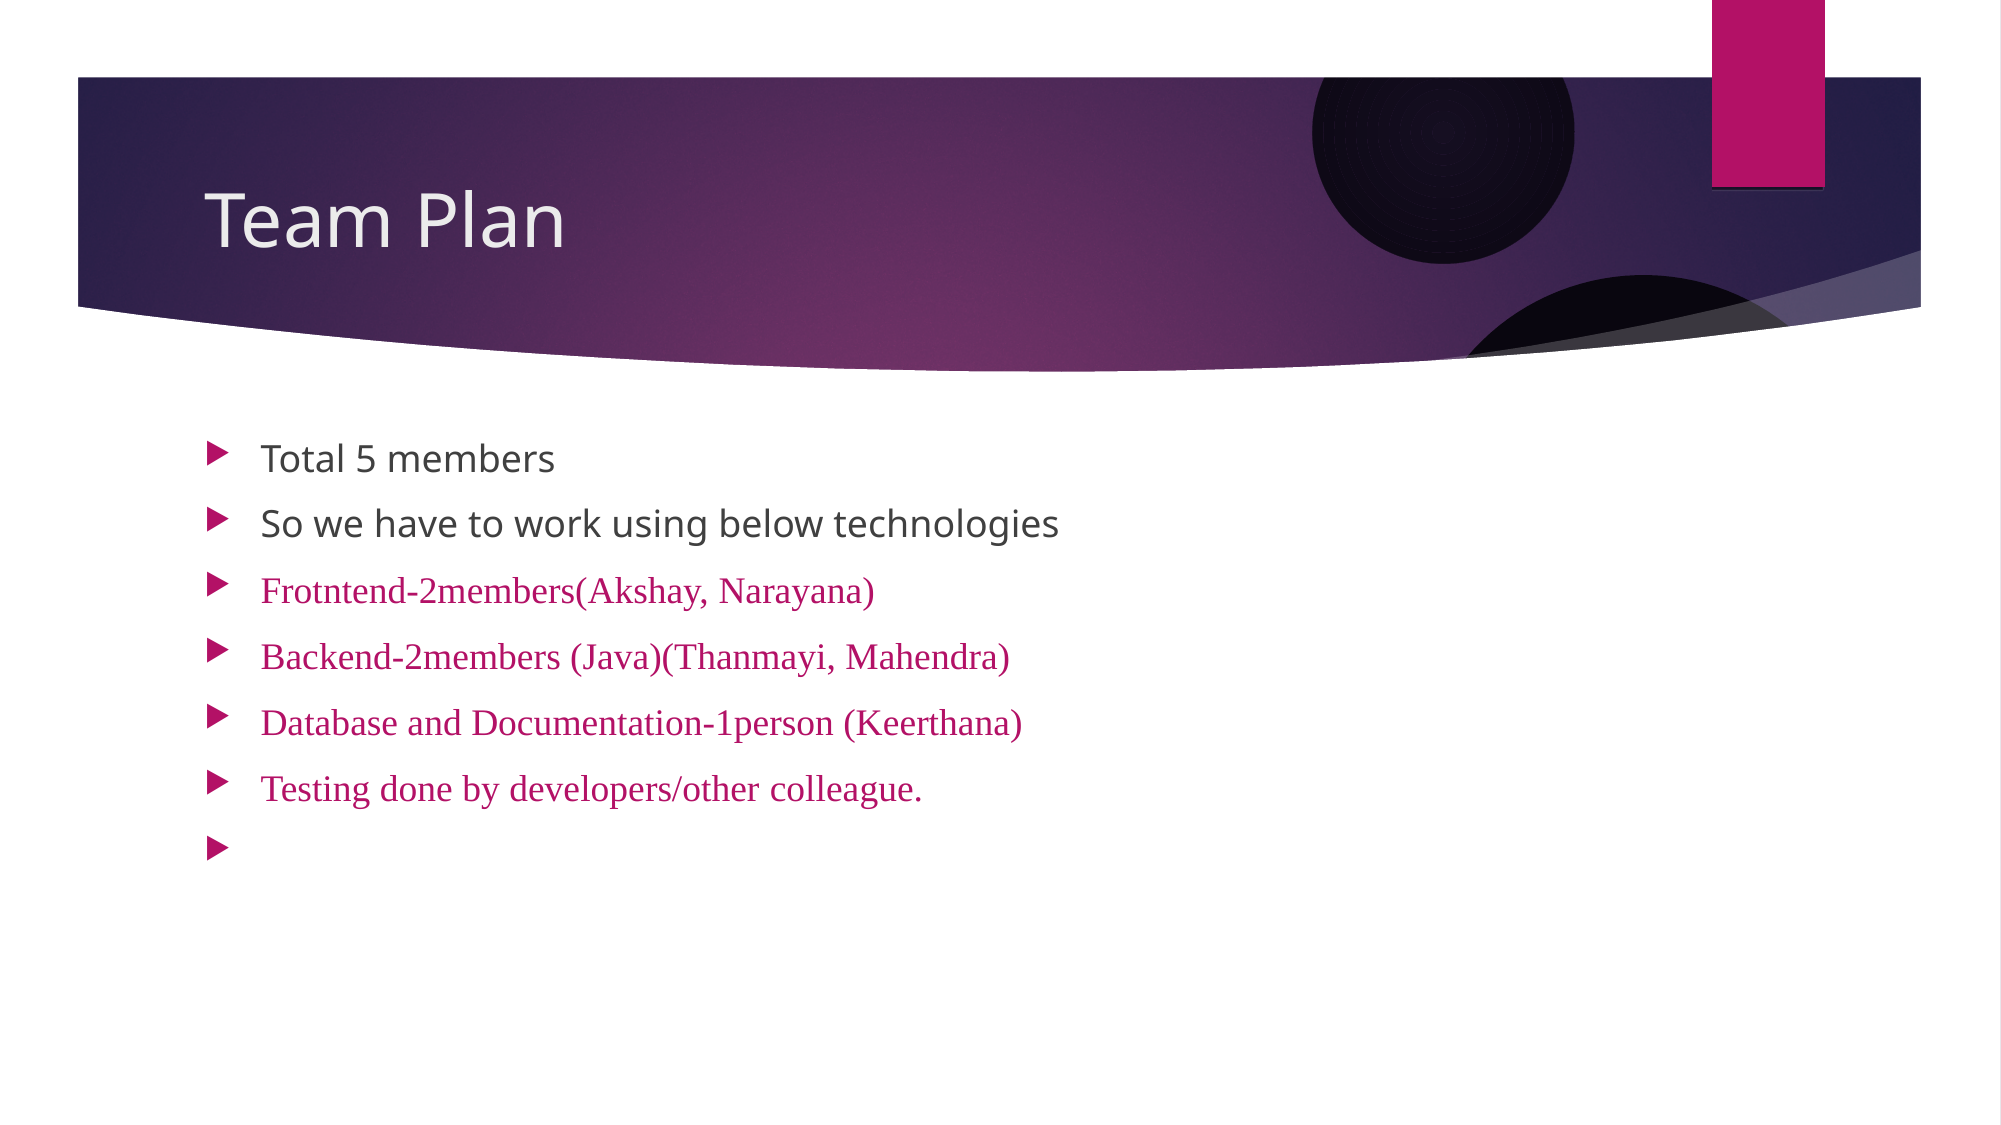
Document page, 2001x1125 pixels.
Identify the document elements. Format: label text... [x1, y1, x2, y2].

title Team Plan [189, 159, 1627, 276]
list Total 5 members So we have to work using below technologies Frotntend-2members(Akshay, Narayana) Backend-2members (Java)(Thanmayi, Mahendra) Database and Documentation-1person (Keerthana) Testing done by developers/other colleague. [189, 427, 1638, 988]
